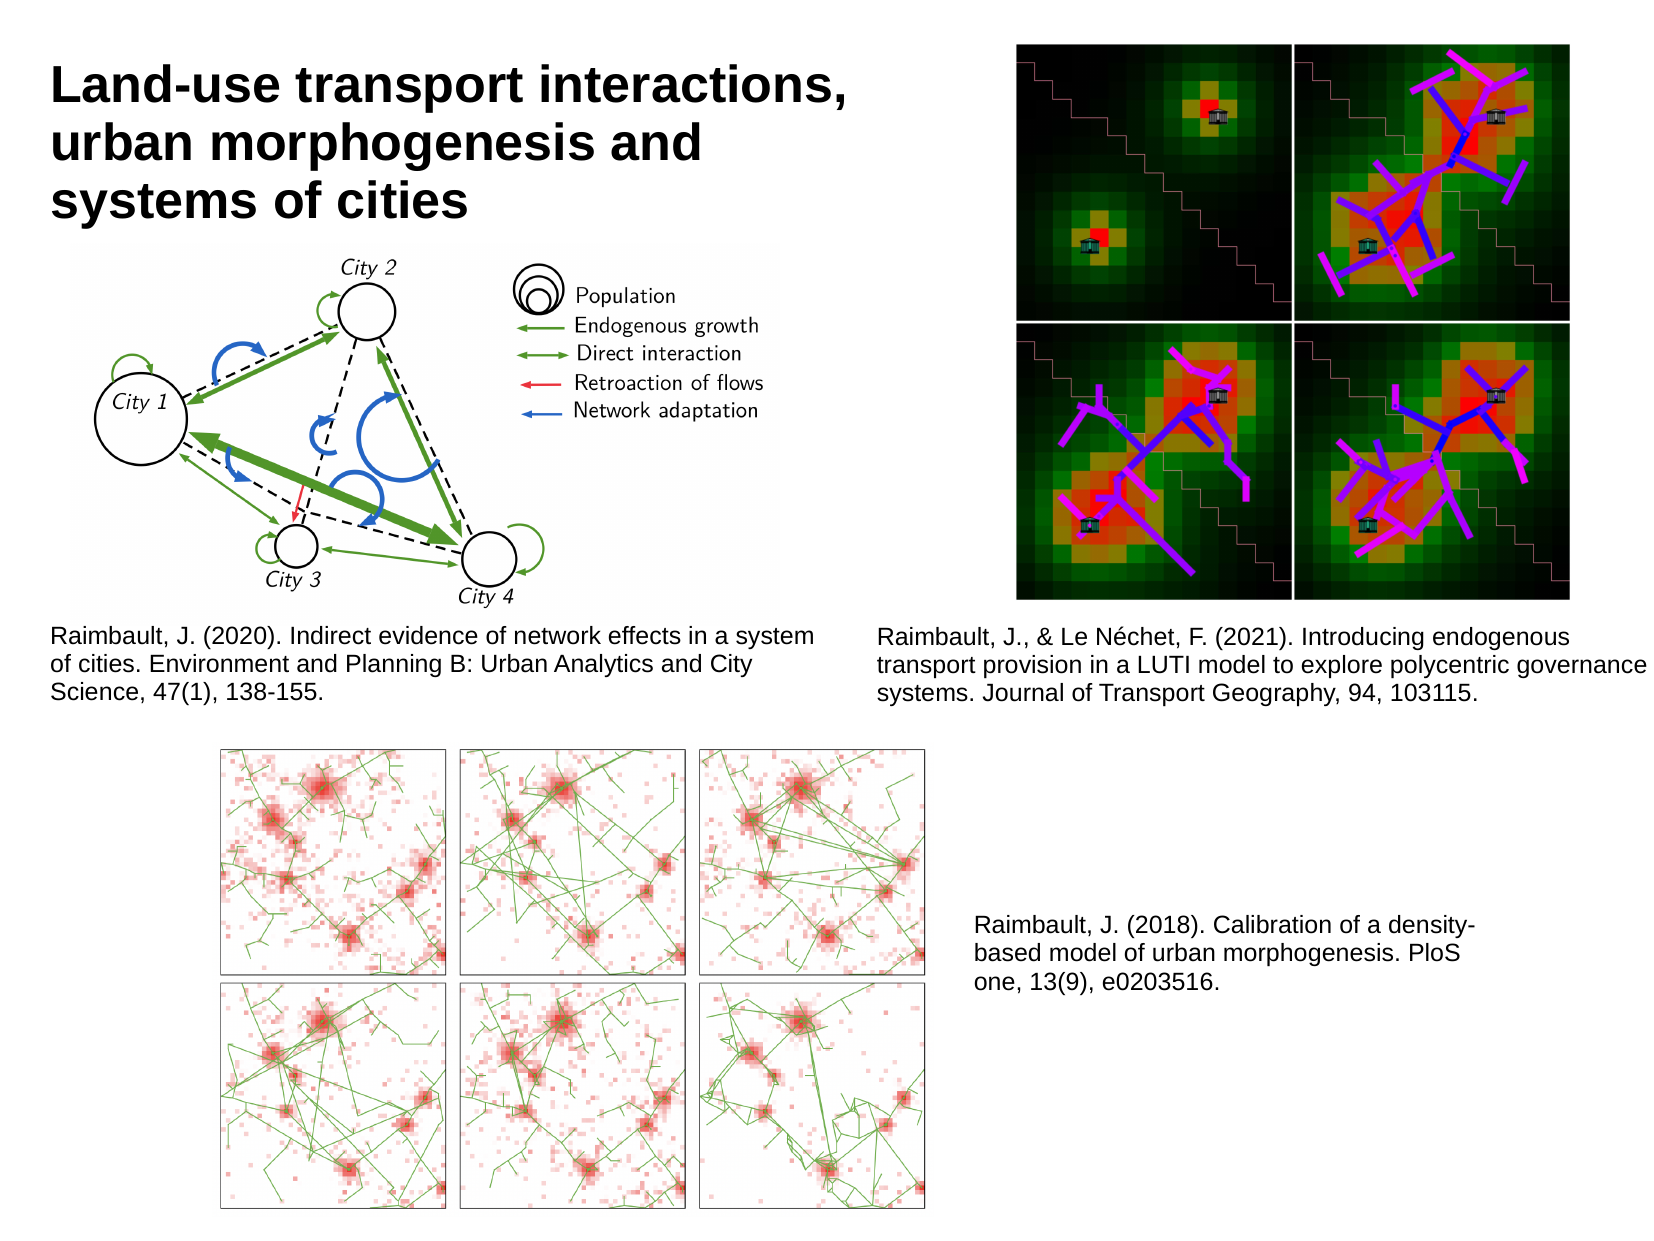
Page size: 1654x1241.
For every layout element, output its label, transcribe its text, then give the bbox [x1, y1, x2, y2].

picture [212, 742, 934, 1217]
text_box Raimbault, J. (2018). Calibration of a density-based model of urban morphogenesis. PloS one, 13(9), e0203516. [959, 903, 1501, 1016]
picture [70, 243, 780, 614]
text_box Raimbault, J. (2020). Indirect evidence of network effects in a system of cities. Environment and Planning B: Urban Analytics and City Science, 47(1), 138-155. [35, 614, 849, 713]
picture [1015, 43, 1571, 601]
text_box Raimbault, J., & Le Néchet, F. (2021). Introducing endogenous transport provision in a LUTI model to explore polycentric governance systems. Journal of Transport Geography, 94, 103115. [862, 615, 1654, 743]
text_box Land-use transport interactions, urban morphogenesis and systems of cities [35, 48, 886, 249]
